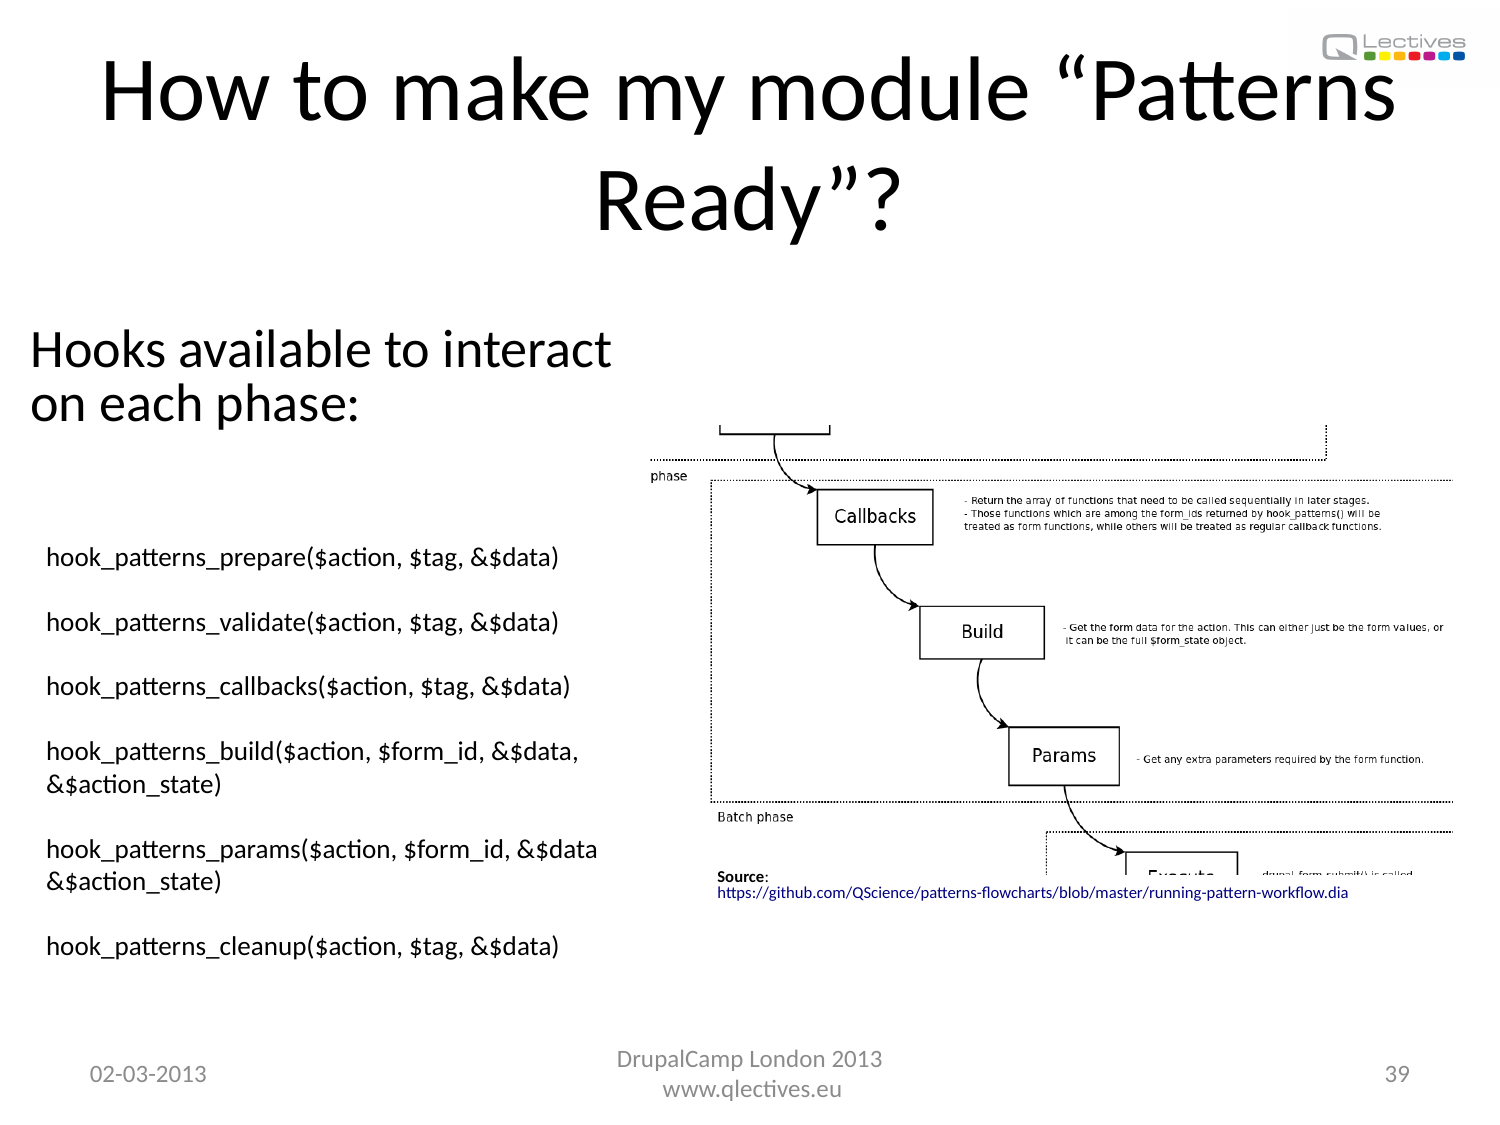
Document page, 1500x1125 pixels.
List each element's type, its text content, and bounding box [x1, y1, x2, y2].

picture [649, 425, 1453, 875]
picture [1288, 9, 1500, 90]
text_box How to make my module “Patterns Ready”? [75, 45, 1425, 233]
text_box Source: https://github.com/QScience/patterns-flowcharts/blob/master/running-pattern-workflow.dia [702, 862, 1500, 917]
text_box DrupalCamp London 2013 www.qlectives.eu [512, 1042, 988, 1103]
text_box Hooks available to interact on each phase: [15, 318, 792, 460]
text_box <number> [1074, 1042, 1425, 1103]
text_box hook_patterns_prepare($action, $tag, &$data) hook_patterns_validate($action, $tag, &$data) hook_patterns_callbacks($action, $tag, &$data) hook_patterns_build($action, $form_id, &$data, &$action_state) hook_patterns_params($action, $form_id, &$data &$action_state) hook_patterns_cleanup($action, $tag, &$data) [31, 531, 709, 839]
text_box 02-03-2013 [74, 1042, 425, 1103]
